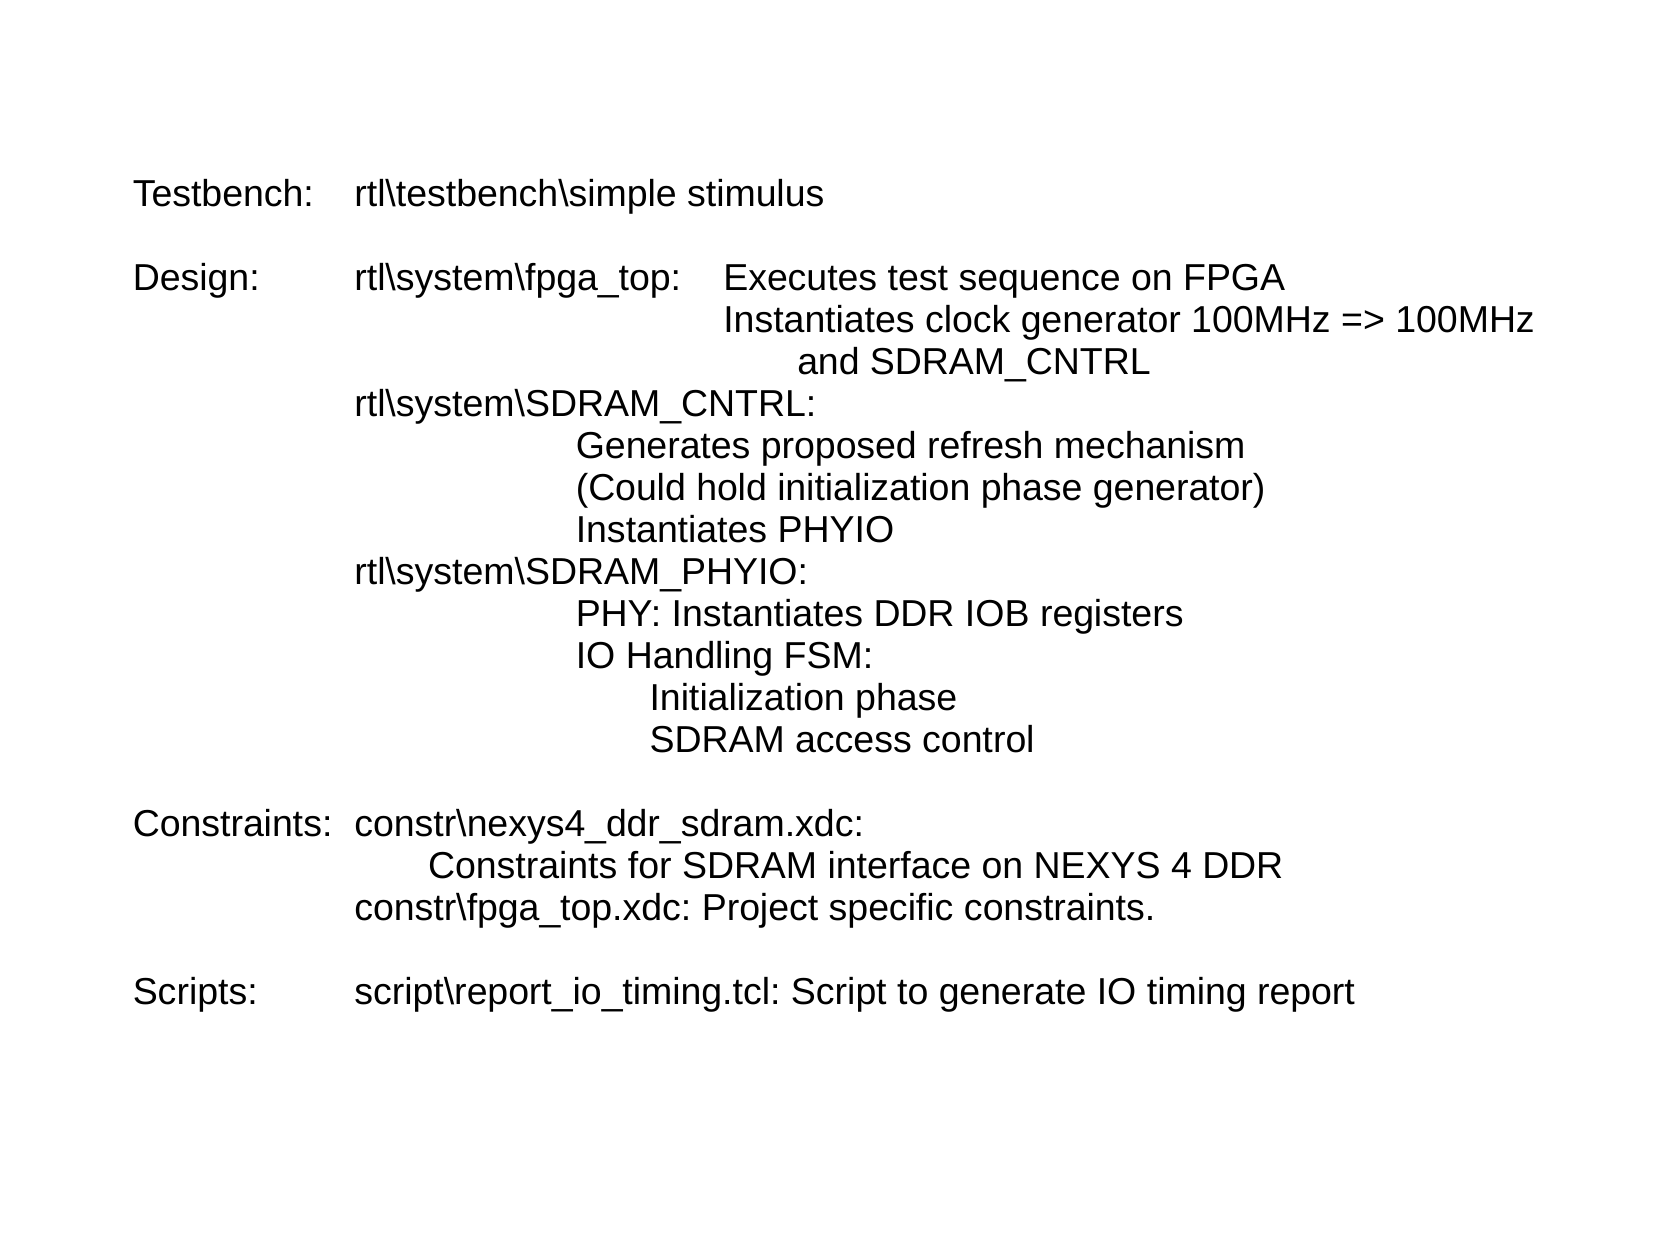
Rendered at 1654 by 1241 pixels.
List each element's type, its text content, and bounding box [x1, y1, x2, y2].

text_box Testbench: rtl\testbench\simple stimulus Design: rtl\system\fpga_top: Executes test sequence on FPGA Instantiates clock generator 100MHz => 100MHz and SDRAM_CNTRL rtl\system\SDRAM_CNTRL: Generates proposed refresh mechanism (Could hold initialization phase generator) Instantiates PHYIO rtl\system\SDRAM_PHYIO: PHY: Instantiates DDR IOB registers IO Handling FSM: Initialization phase SDRAM access control Constraints: constr\nexys4_ddr_sdram.xdc: Constraints for SDRAM interface on NEXYS 4 DDR constr\fpga_top.xdc: Project specific constraints. Scripts: script\report_io_timing.tcl: Script to generate IO timing report [118, 165, 1551, 1022]
